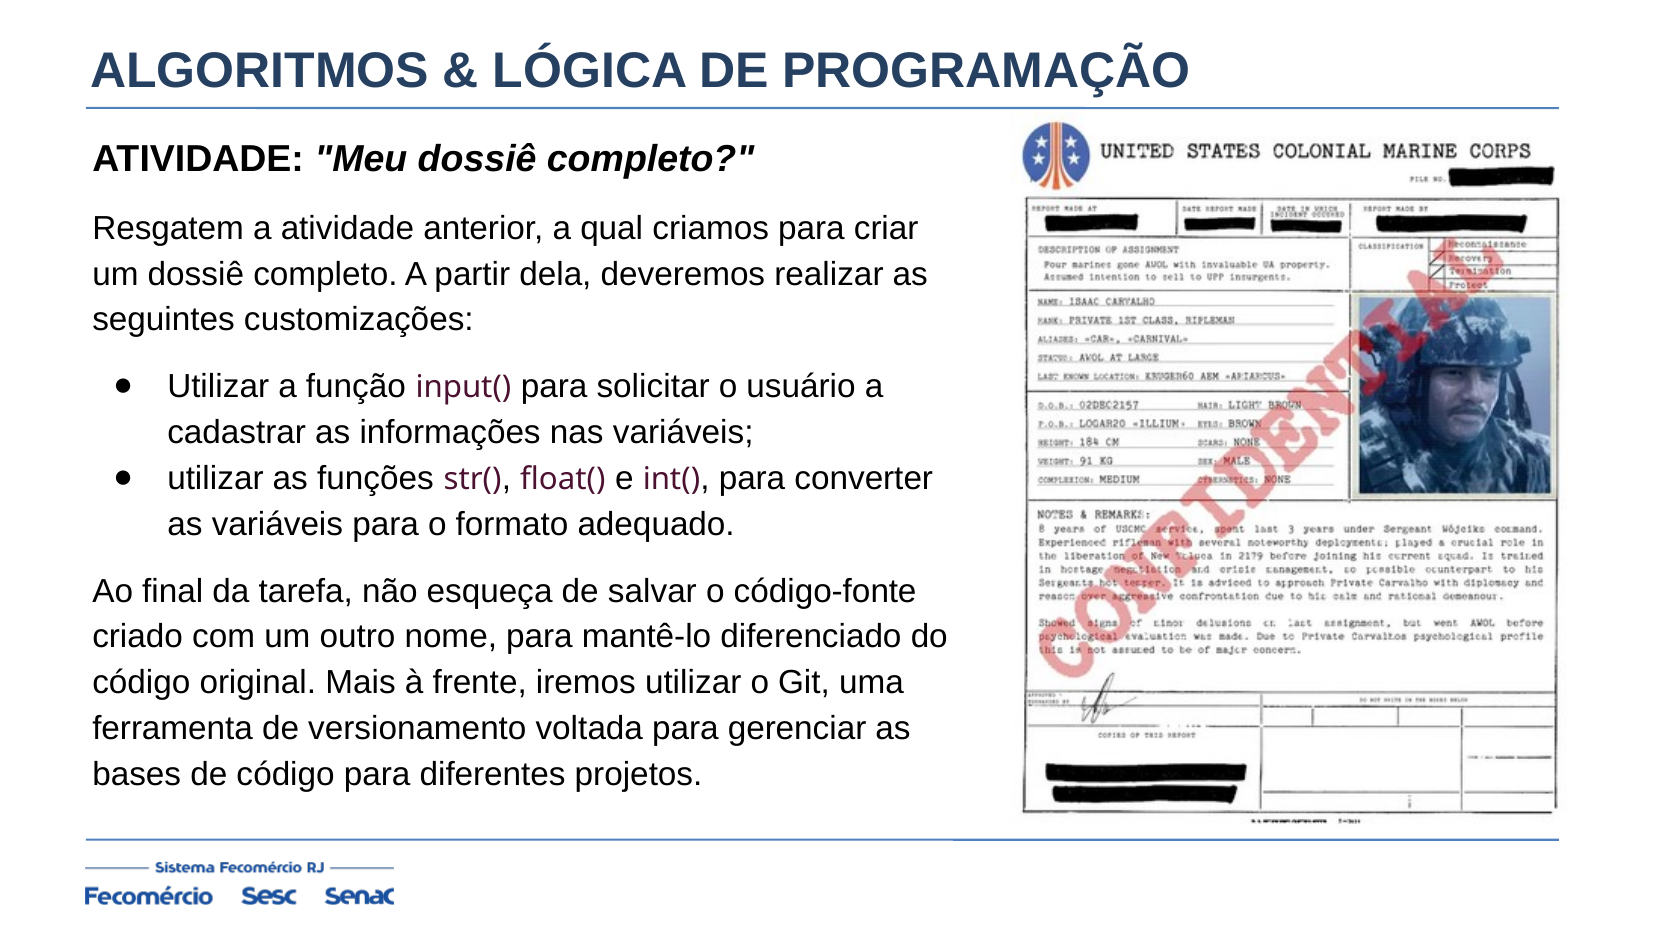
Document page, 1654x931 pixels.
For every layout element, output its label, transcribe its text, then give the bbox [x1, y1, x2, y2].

picture [62, 845, 416, 921]
text_box ATIVIDADE: "Meu dossiê completo?" Resgatem a atividade anterior, a qual criamos para criar um dossiê completo. A partir dela, deveremos realizar as seguintes customizações: Utilizar a função input() para solicitar o usuário a cadastrar as informações nas variáveis; utilizar as funções str(), float() e int(), para converter as variáveis para o formato adequado. Ao final da tarefa, não esqueça de salvar o código-fonte criado com um outro nome, para mantê-lo diferenciado do código original. Mais à frente, iremos utilizar o Git, uma ferramenta de versionamento voltada para gerenciar as bases de código para diferentes projetos. [77, 112, 972, 836]
picture [1011, 112, 1573, 836]
text_box ALGORITMOS & LÓGICA DE PROGRAMAÇÃO [90, 32, 1564, 104]
